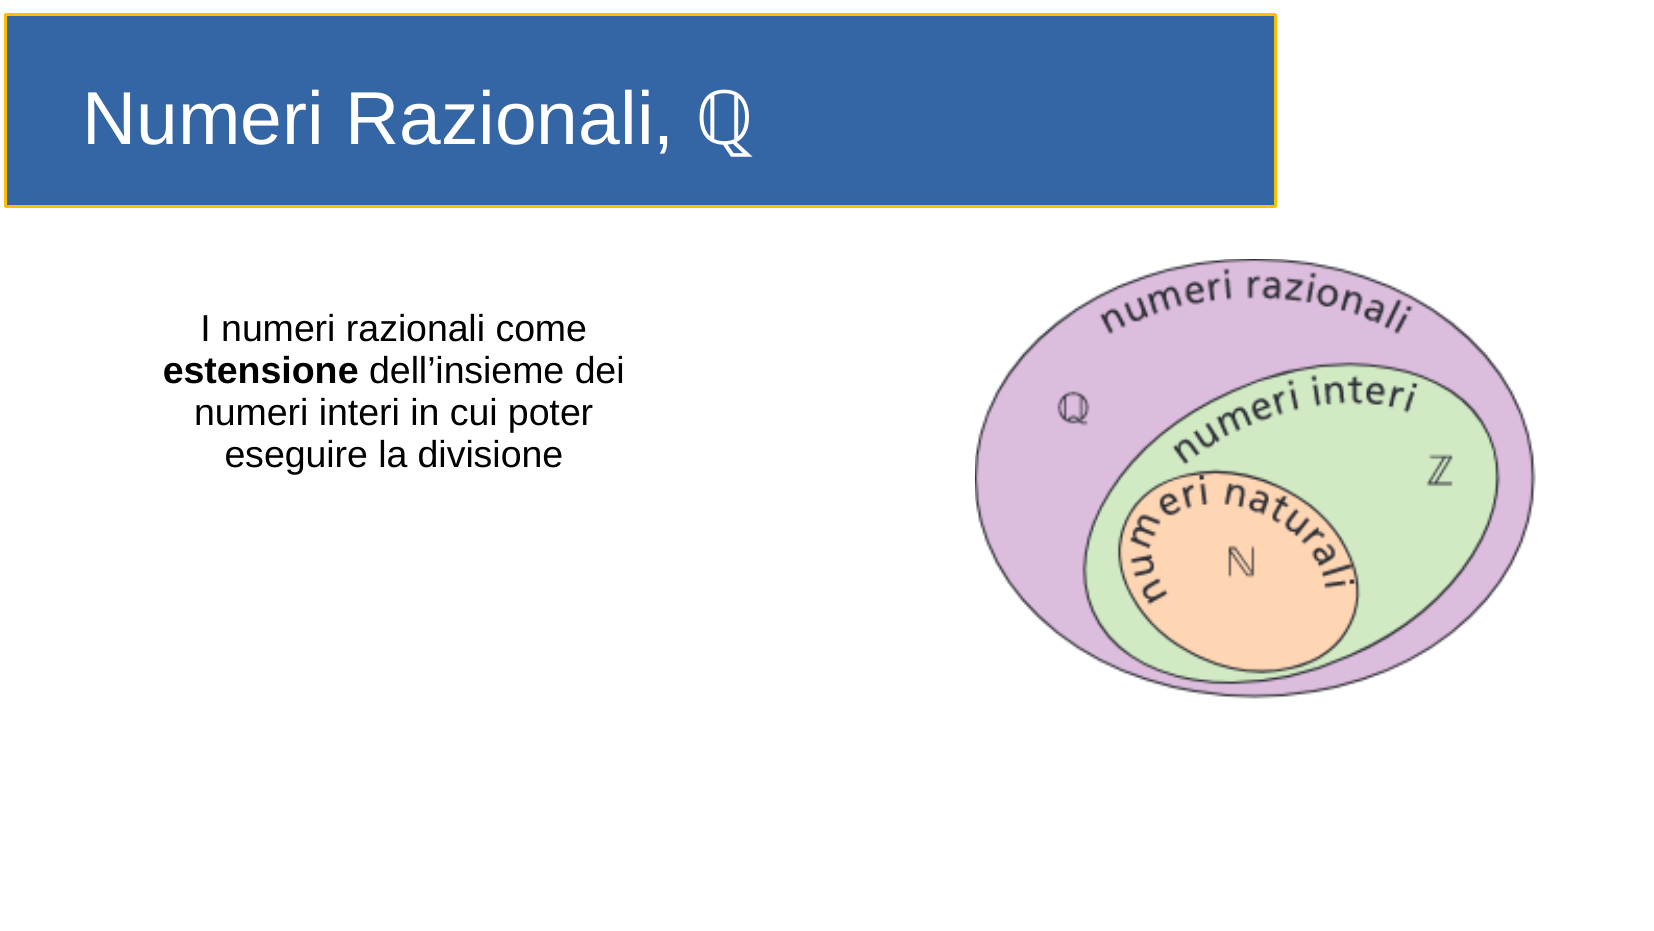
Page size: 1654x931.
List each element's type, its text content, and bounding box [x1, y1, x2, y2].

title Numeri Razionali, ℚ [82, 44, 1235, 192]
picture [975, 259, 1538, 701]
text_box I numeri razionali come estensione dell’insieme dei numeri interi in cui poter eseguire la divisione [112, 300, 676, 483]
